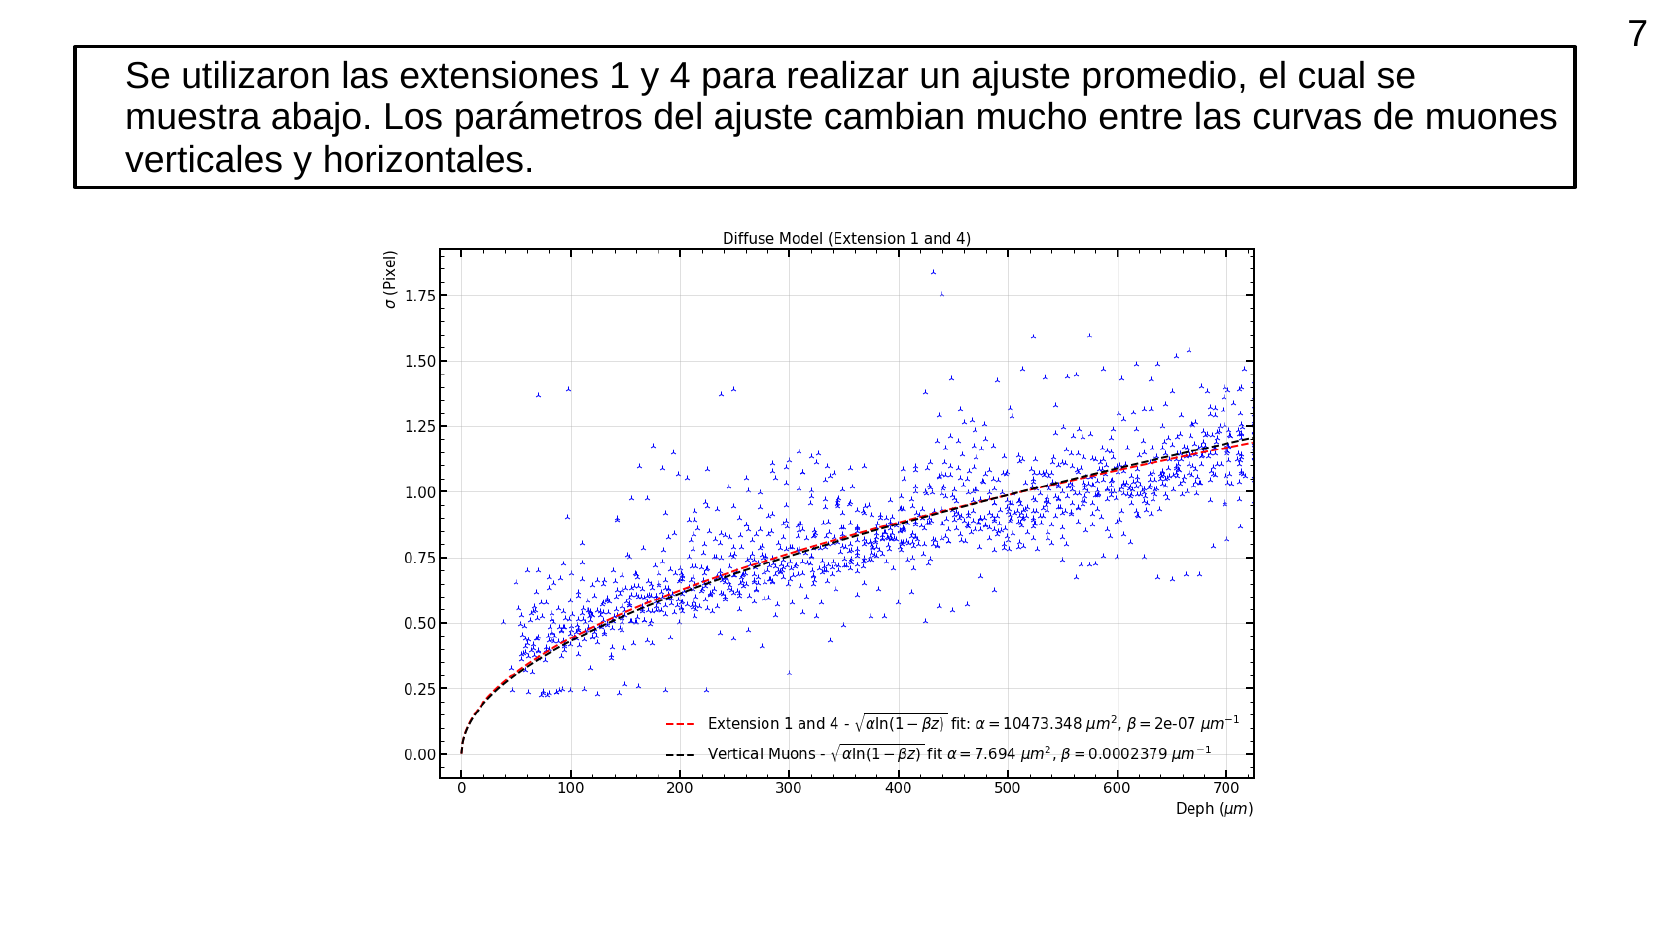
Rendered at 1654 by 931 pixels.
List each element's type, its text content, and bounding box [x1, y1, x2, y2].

text_box <number> [1612, 4, 1654, 76]
picture [375, 224, 1260, 826]
text_box Se utilizaron las extensiones 1 y 4 para realizar un ajuste promedio, el cual se muestra abajo. Los parámetros del ajuste cambian mucho entre las curvas de muones verticales y horizontales. [75, 46, 1576, 188]
